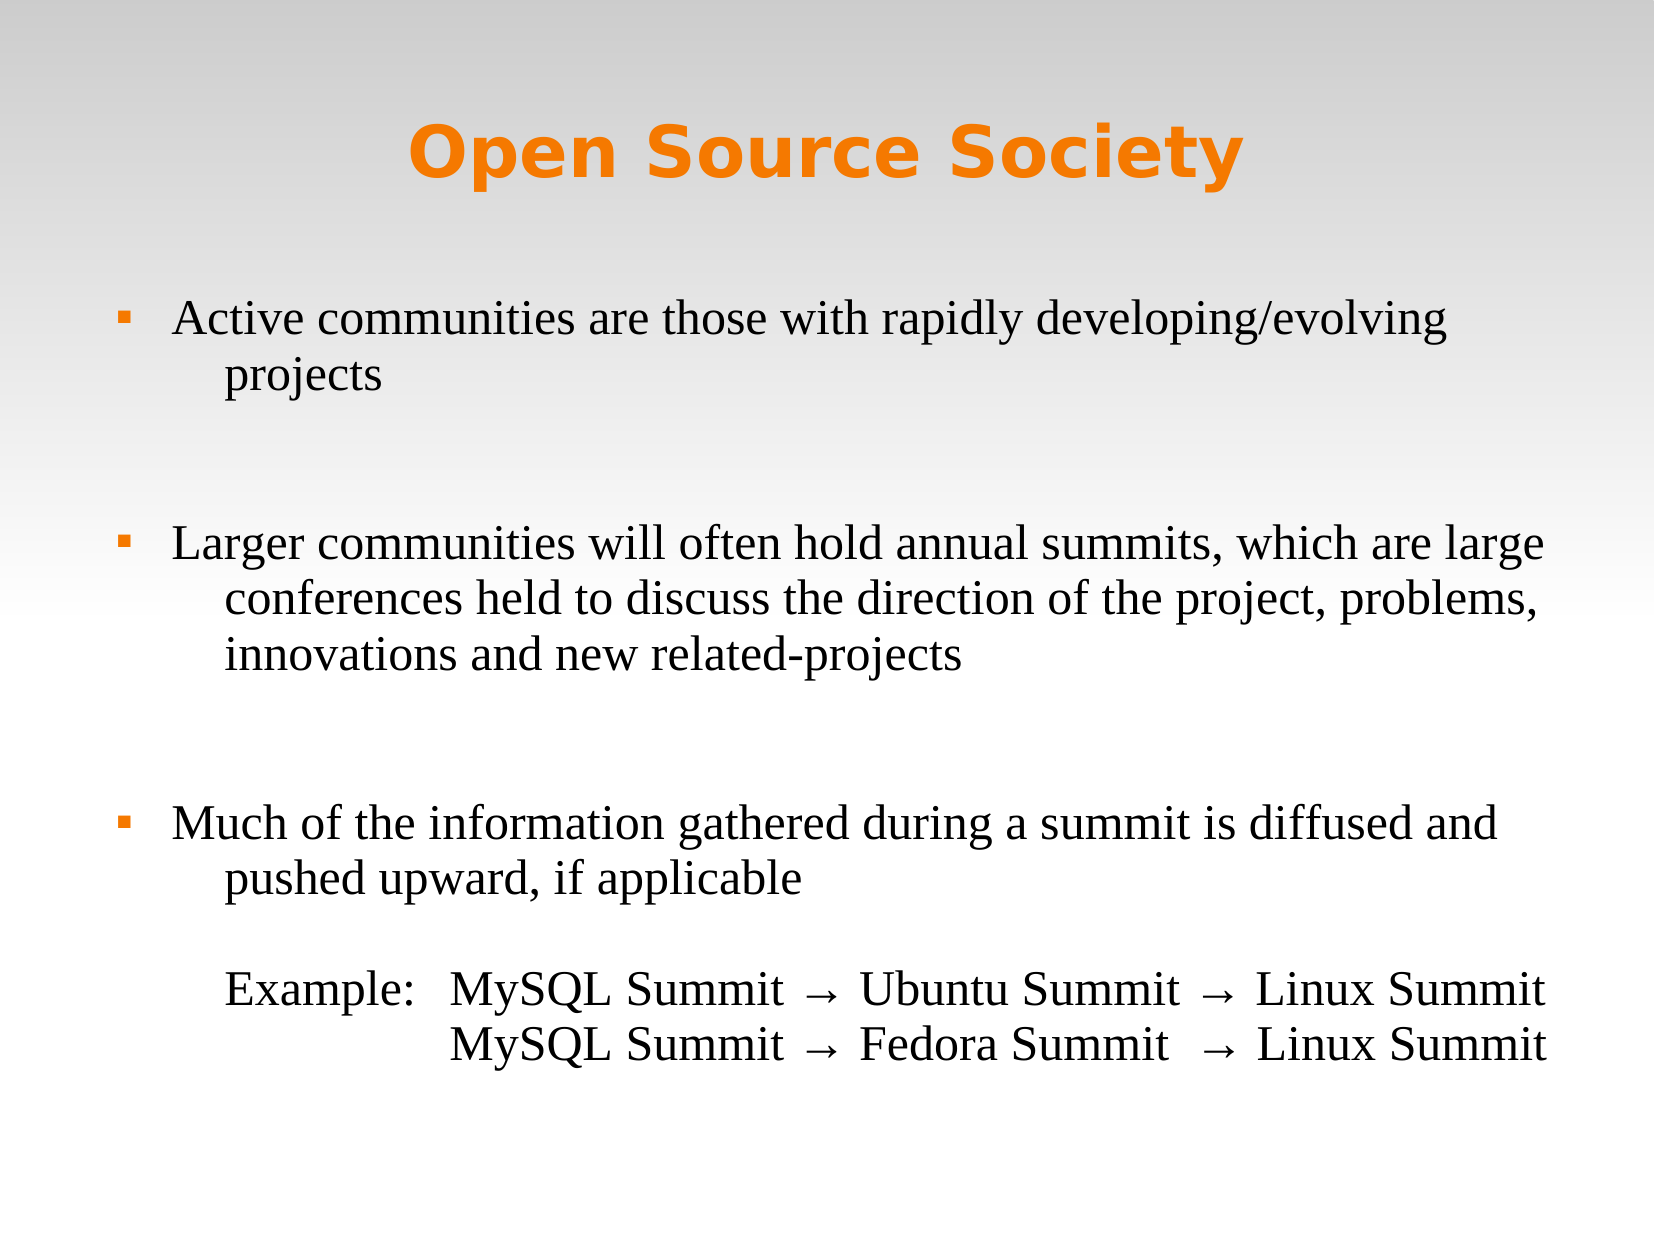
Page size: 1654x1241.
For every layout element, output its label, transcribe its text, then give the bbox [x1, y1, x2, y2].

list Active communities are those with rapidly developing/evolving projects Larger communities will often hold annual summits, which are large conferences held to discuss the direction of the project, problems, innovations and new related-projects Much of the information gathered during a summit is diffused and pushed upward, if applicable Example: MySQL Summit → Ubuntu Summit → Linux Summit MySQL Summit → Fedora Summit → Linux Summit [82, 290, 1571, 1135]
title Open Source Society [82, 49, 1571, 257]
